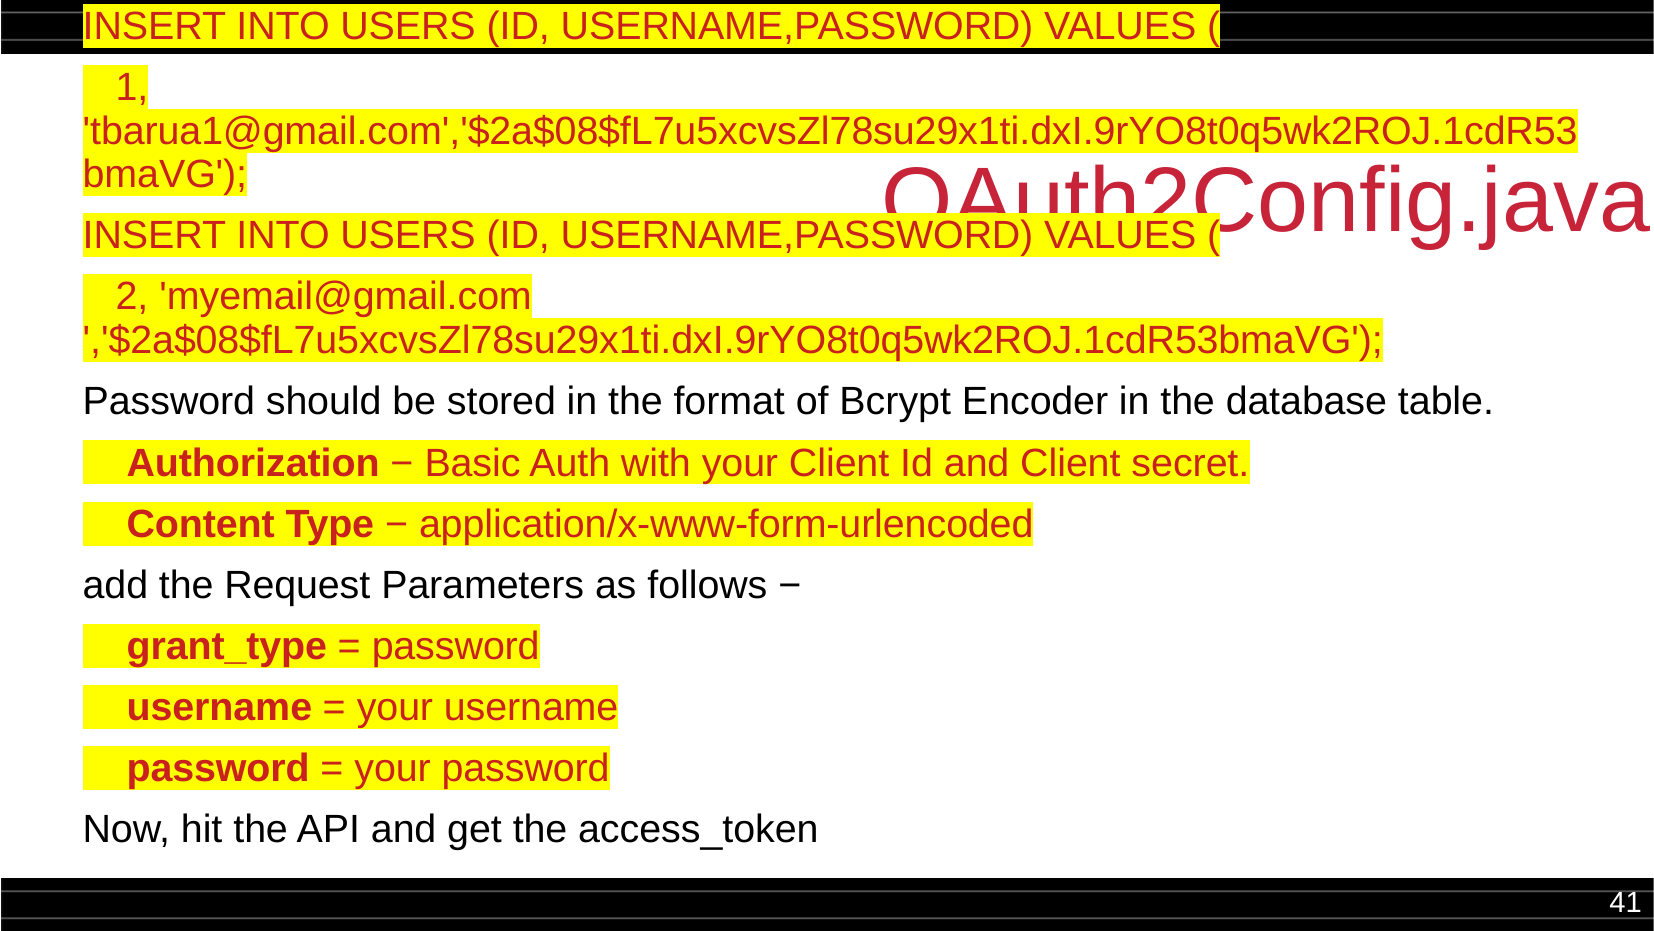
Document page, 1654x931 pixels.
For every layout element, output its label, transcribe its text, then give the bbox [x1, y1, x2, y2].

title OAuth2Config.java [1599, 97, 1654, 303]
picture [1, 0, 1654, 54]
list INSERT INTO USERS (ID, USERNAME,PASSWORD) VALUES ( 1, 'tbarua1@gmail.com','$2a$08$fL7u5xcvsZl78su29x1ti.dxI.9rYO8t0q5wk2ROJ.1cdR53bmaVG'); INSERT INTO USERS (ID, USERNAME,PASSWORD) VALUES ( 2, 'myemail@gmail.com','$2a$08$fL7u5xcvsZl78su29x1ti.dxI.9rYO8t0q5wk2ROJ.1cdR53bmaVG'); Password should be stored in the format of Bcrypt Encoder in the database table. Authorization − Basic Auth with your Client Id and Client secret. Content Type − application/x-www-form-urlencoded add the Request Parameters as follows − grant_type = password username = your username password = your password Now, hit the API and get the access_token [82, 3, 1599, 865]
picture [1, 878, 1654, 931]
